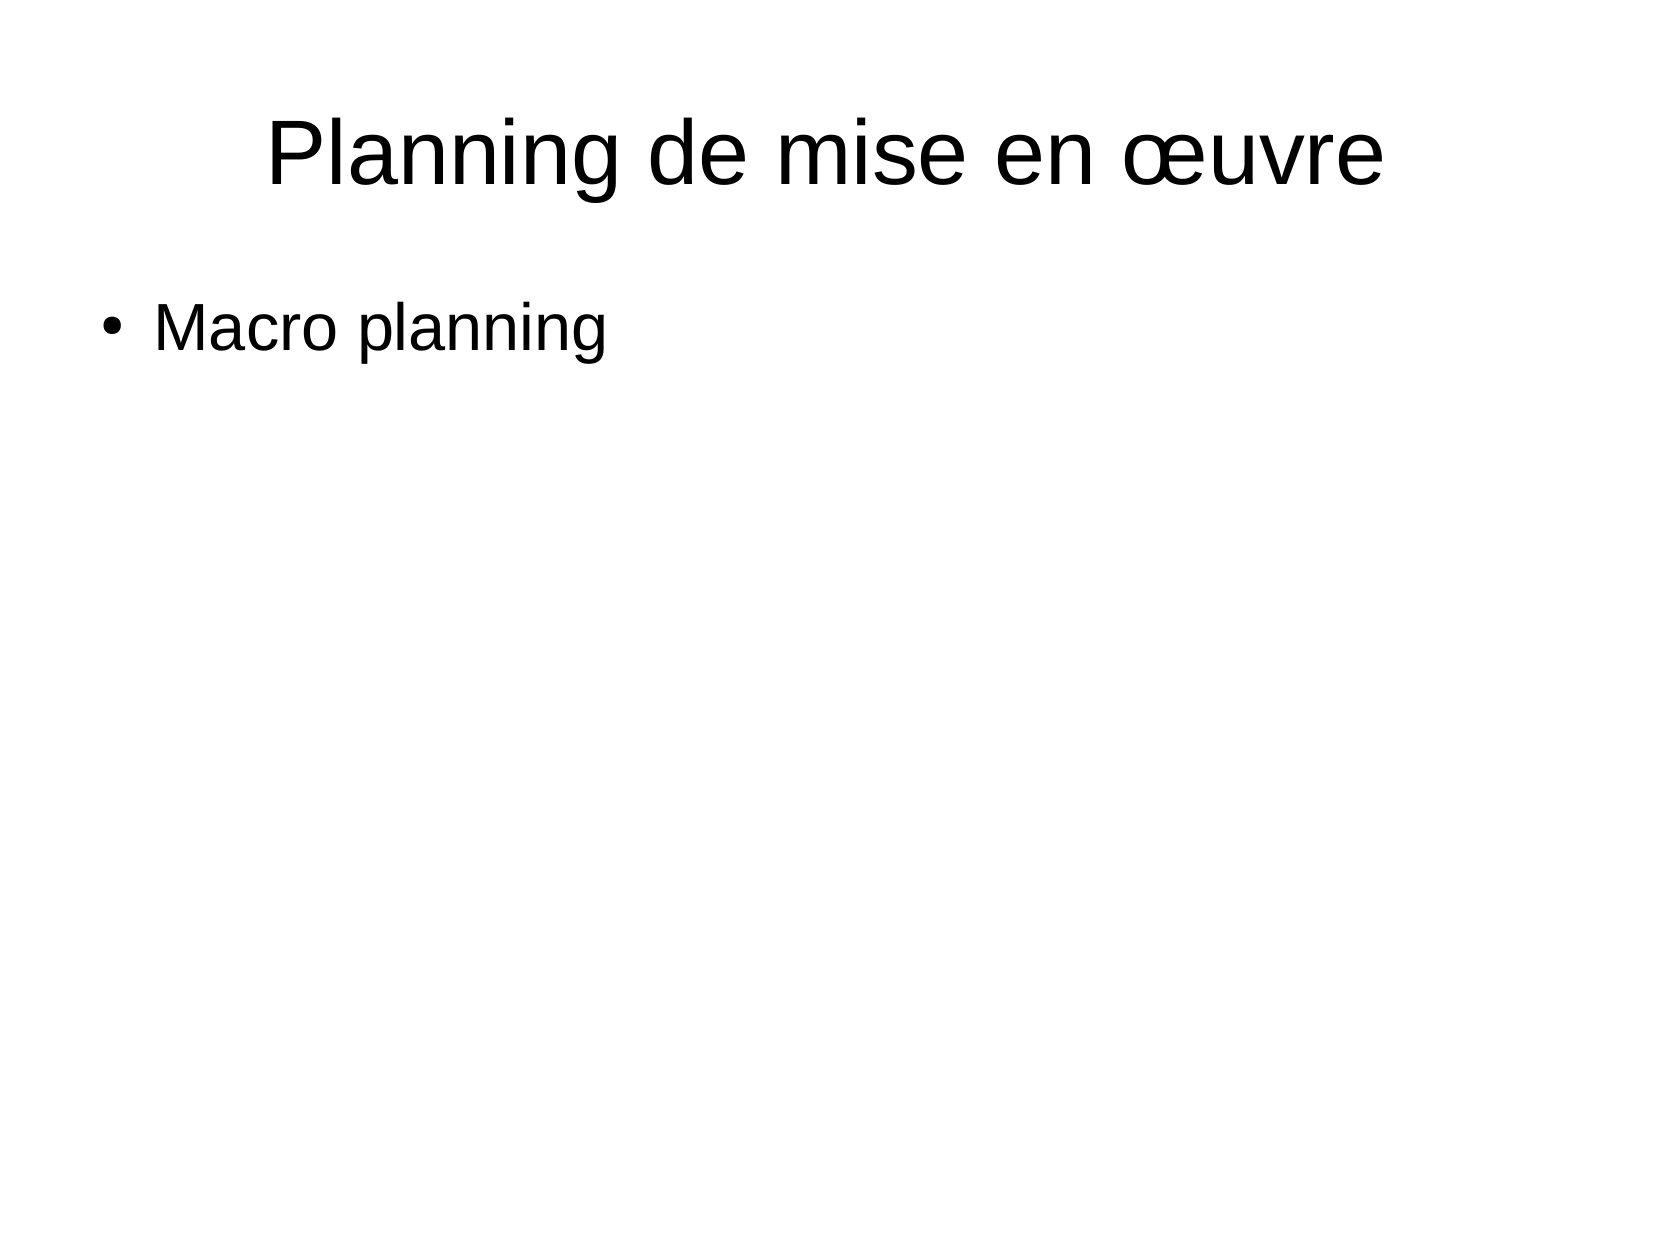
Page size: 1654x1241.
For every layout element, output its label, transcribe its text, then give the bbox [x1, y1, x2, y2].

title Planning de mise en œuvre [82, 49, 1571, 257]
list Macro planning [82, 290, 1571, 1010]
